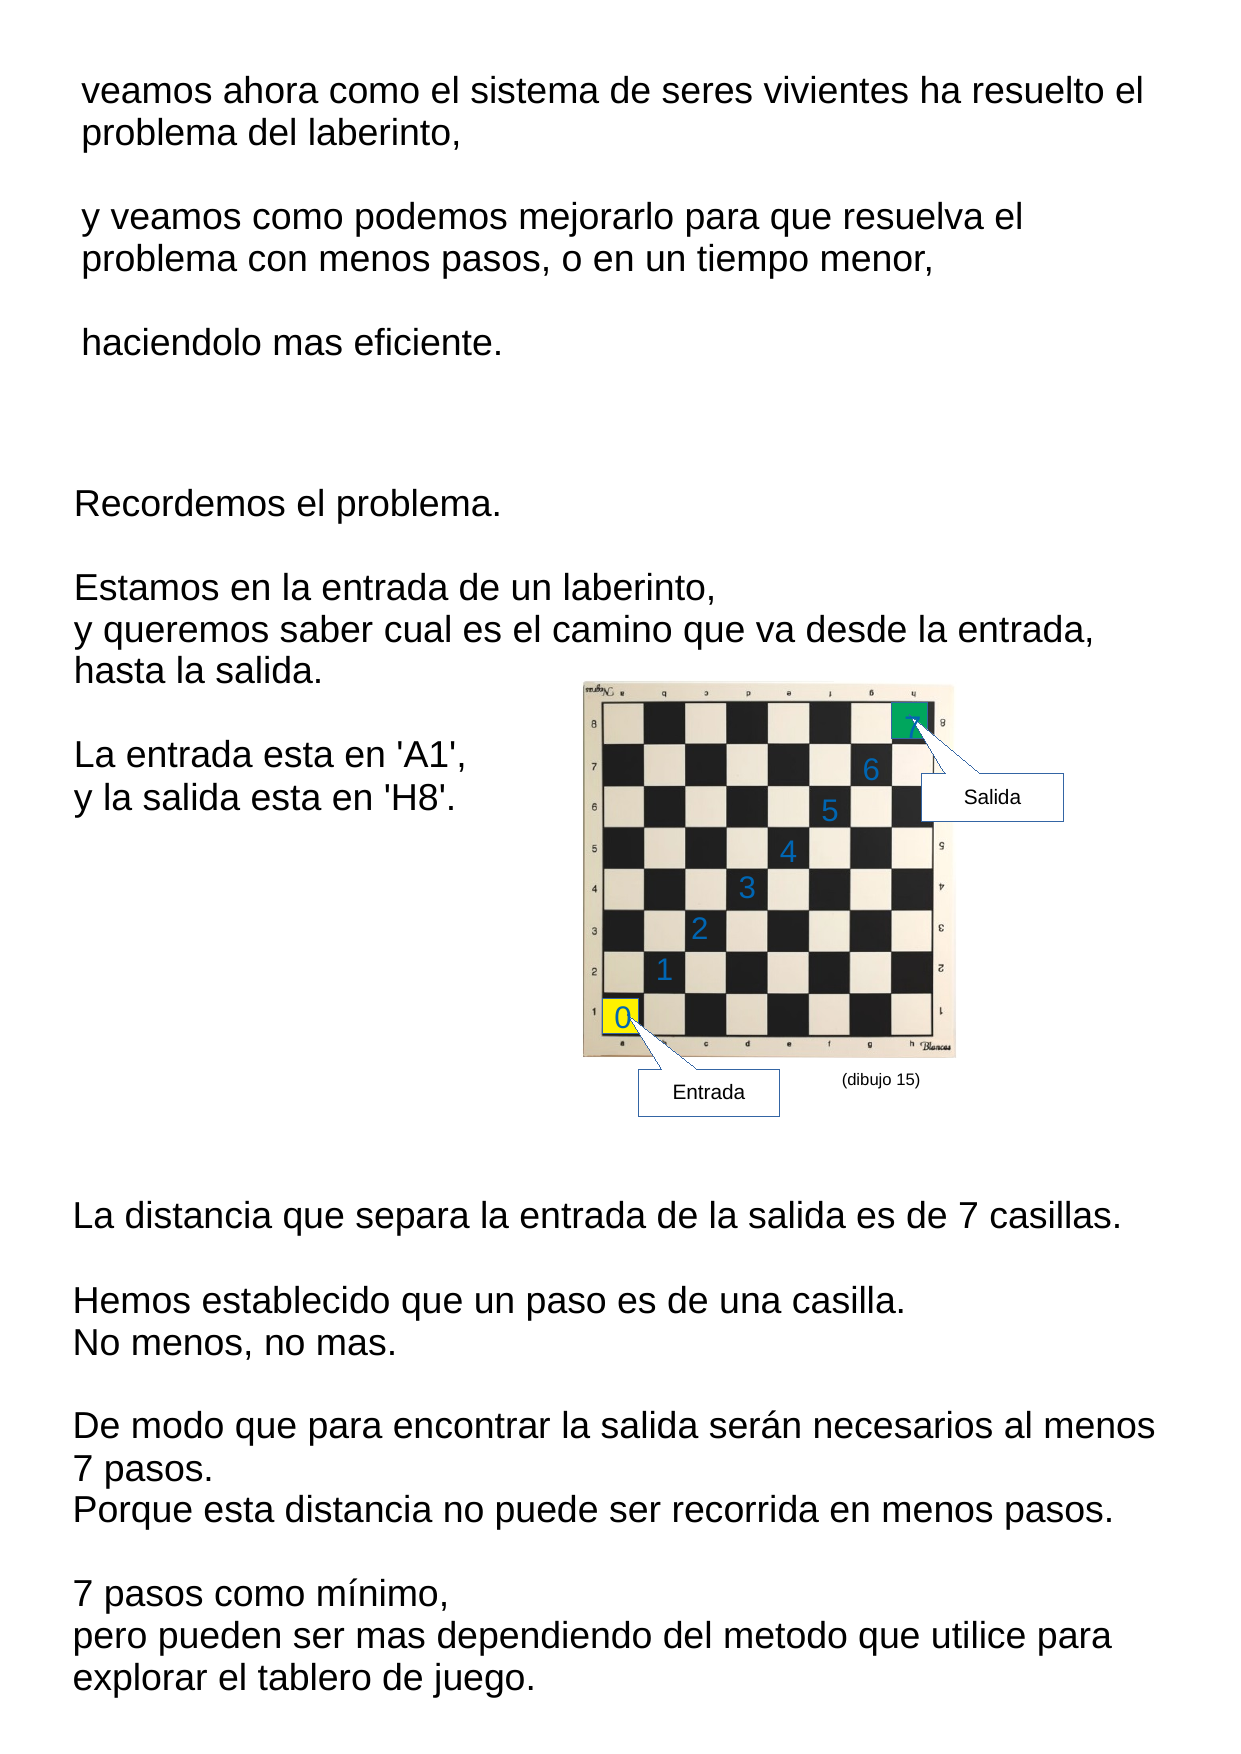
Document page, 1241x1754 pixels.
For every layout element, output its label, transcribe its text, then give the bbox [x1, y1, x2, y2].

text_box 4 [765, 827, 816, 877]
text_box veamos ahora como el sistema de seres vivientes ha resuelto el problema del laberinto, y veamos como podemos mejorarlo para que resuelva el problema con menos pasos, o en un tiempo menor, haciendolo mas eficiente. [66, 62, 1170, 371]
text_box 2 [676, 903, 727, 954]
text_box Salida [921, 740, 1064, 822]
text_box 0 [599, 992, 651, 1043]
picture [581, 680, 957, 1058]
text_box 1 [640, 945, 692, 995]
text_box (dibujo 15) [827, 1063, 936, 1097]
text_box 6 [847, 744, 899, 795]
text_box Entrada [638, 1032, 780, 1117]
text_box 7 [889, 703, 940, 753]
text_box Recordemos el problema. Estamos en la entrada de un laberinto, y queremos saber cual es el camino que va desde la entrada, hasta la salida. La entrada esta en 'A1', y la salida esta en 'H8'. [59, 474, 1182, 868]
picture [651, 753, 957, 1058]
text_box La distancia que separa la entrada de la salida es de 7 casillas. Hemos establecido que un paso es de una casilla. No menos, no mas. De modo que para encontrar la salida serán necesarios al menos 7 pasos. Porque esta distancia no puede ser recorrida en menos pasos. 7 pasos como mínimo, pero pueden ser mas dependiendo del metodo que utilice para explorar el tablero de juego. [57, 1145, 1182, 1707]
text_box 5 [806, 785, 857, 836]
text_box 3 [723, 862, 775, 913]
